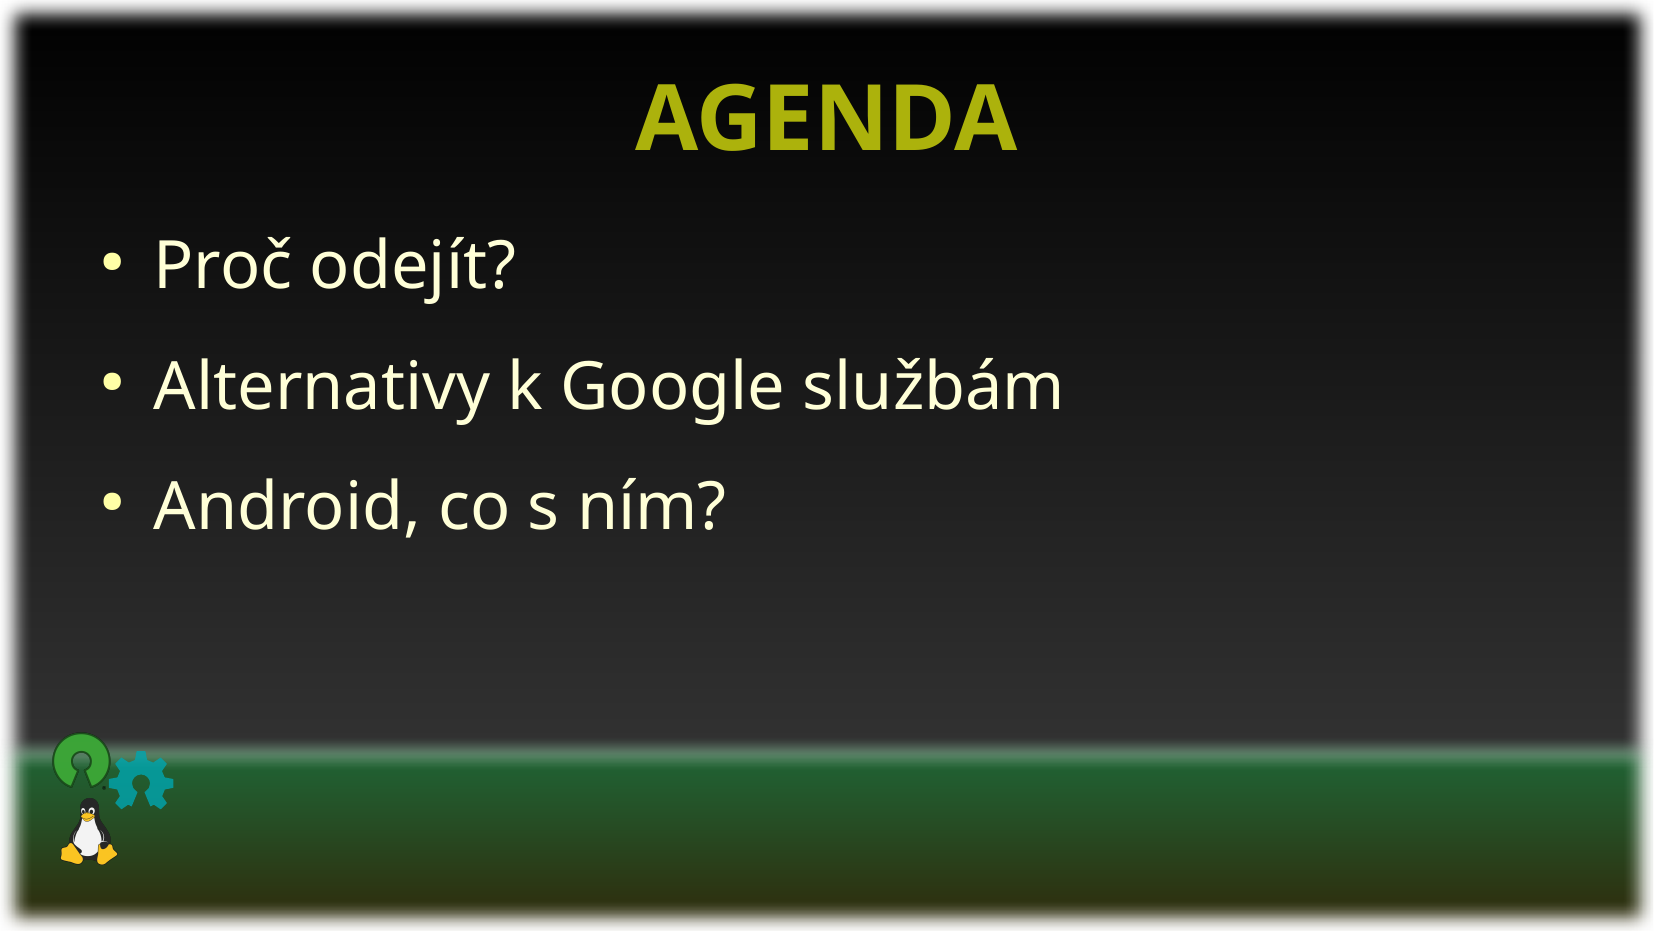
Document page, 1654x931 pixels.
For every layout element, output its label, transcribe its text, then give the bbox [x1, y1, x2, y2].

title Agenda [82, 37, 1571, 193]
list Proč odejít? Alternativy k Google službám Android, co s ním? [82, 217, 1536, 758]
picture [44, 726, 119, 866]
